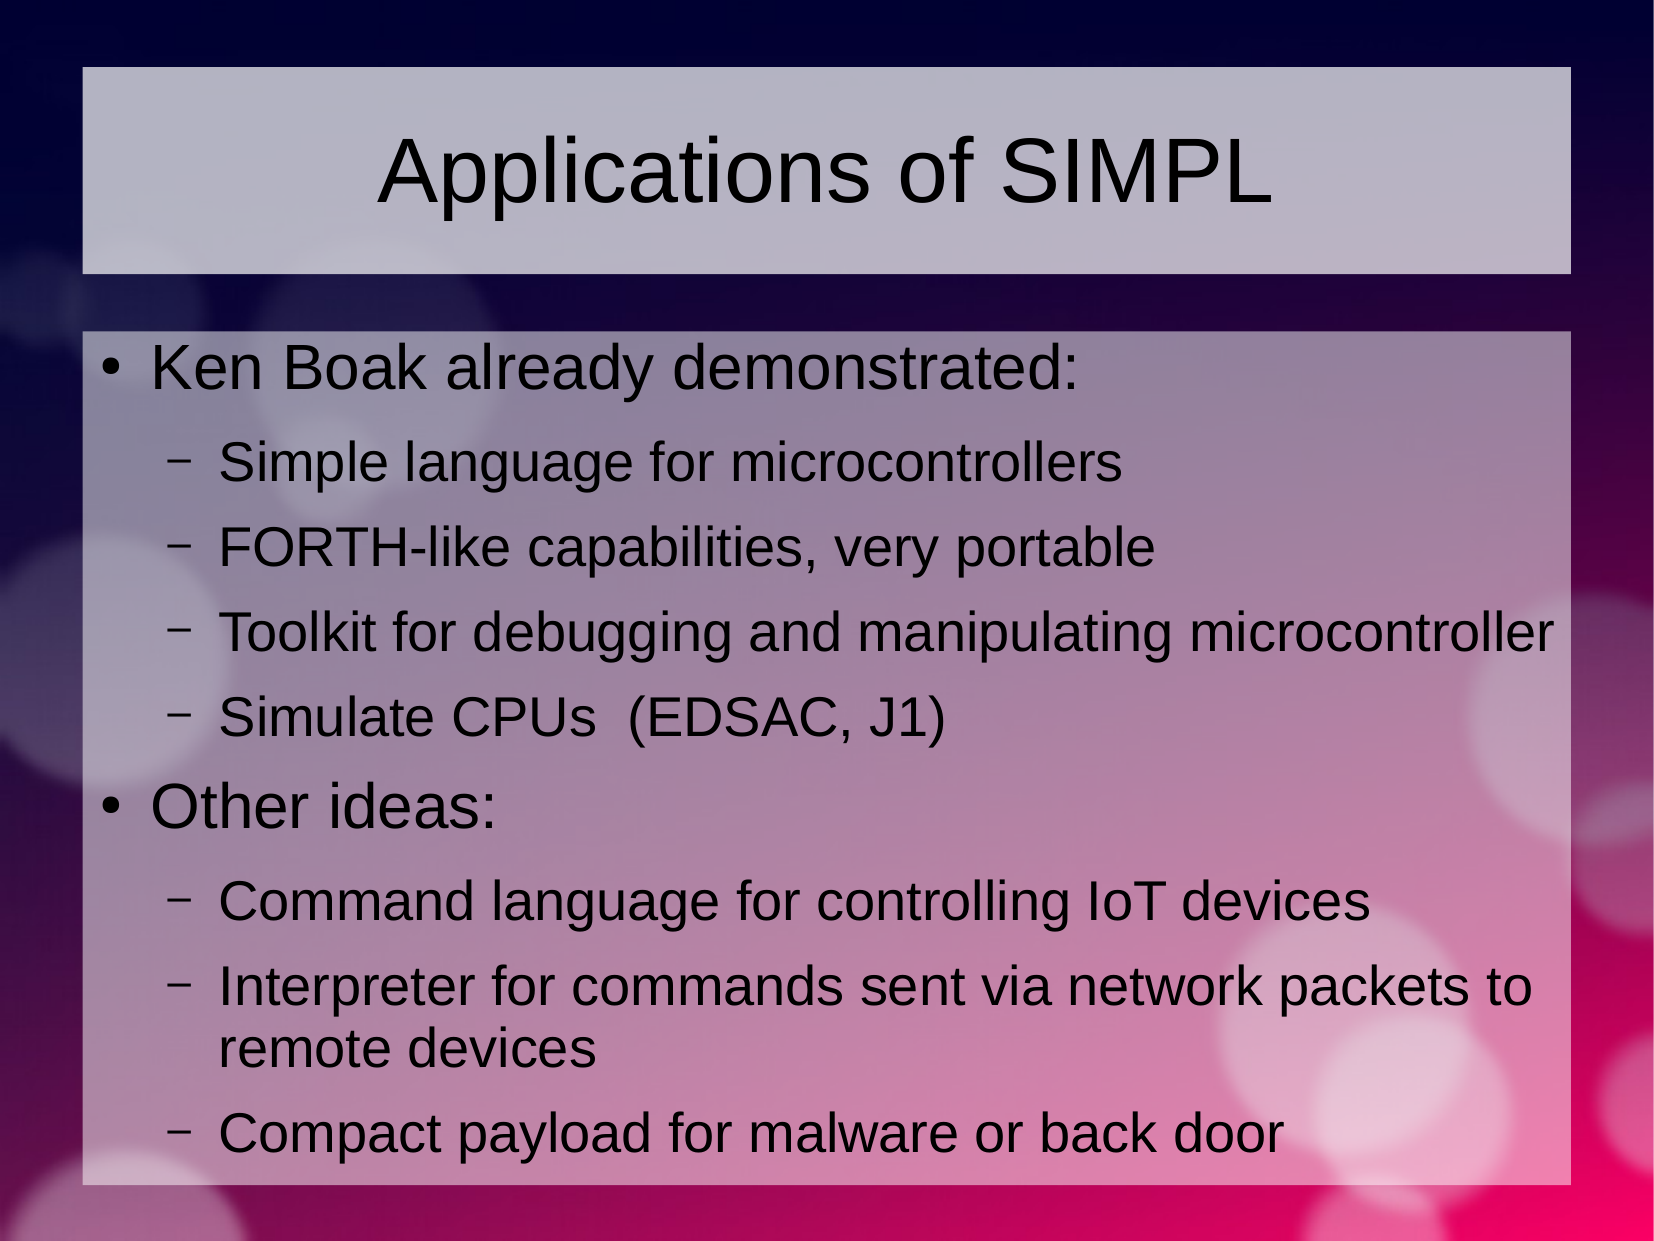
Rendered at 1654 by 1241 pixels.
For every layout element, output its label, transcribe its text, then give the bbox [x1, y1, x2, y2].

list Ken Boak already demonstrated: Simple language for microcontrollers FORTH-like capabilities, very portable Toolkit for debugging and manipulating microcontroller Simulate CPUs (EDSAC, J1) Other ideas: Command language for controlling IoT devices Interpreter for commands sent via network packets to remote devices Compact payload for malware or back door [82, 331, 1571, 1186]
picture [0, 0, 1654, 1241]
title Applications of SIMPL [82, 67, 1571, 275]
